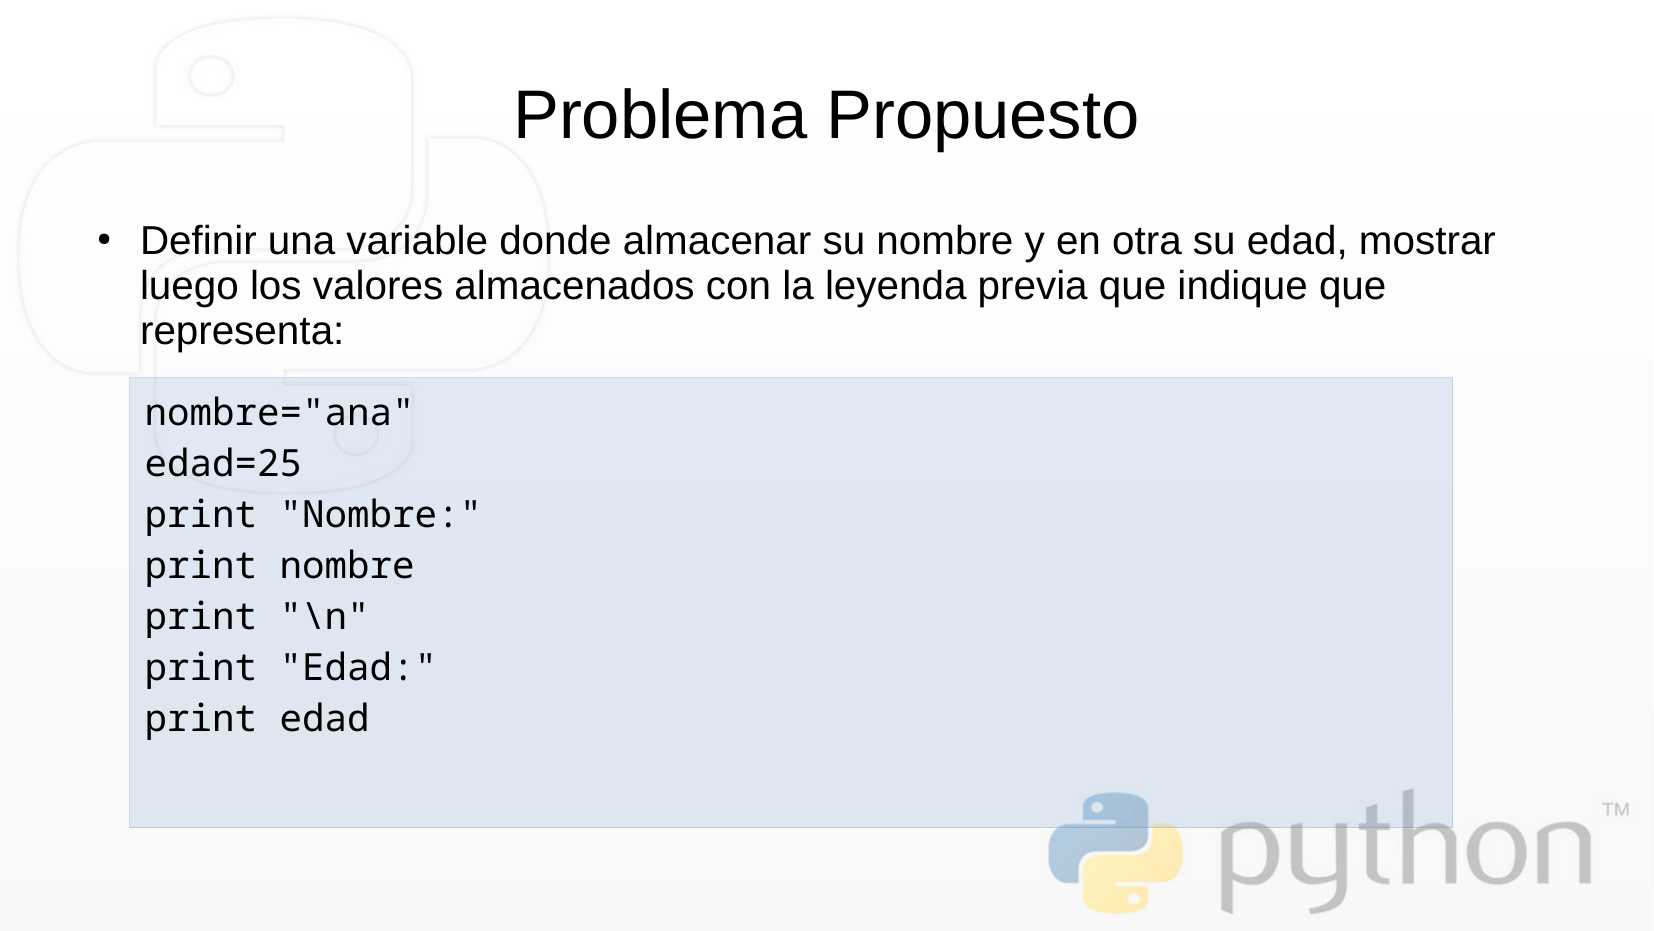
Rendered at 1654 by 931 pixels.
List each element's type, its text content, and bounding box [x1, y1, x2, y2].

title Problema Propuesto [82, 37, 1571, 193]
list Definir una variable donde almacenar su nombre y en otra su edad, mostrar luego los valores almacenados con la leyenda previa que indique que representa: [82, 217, 1571, 355]
picture [0, 0, 1654, 931]
text_box nombre="ana" edad=25 print "Nombre:" print nombre print "\n" print "Edad:" print edad [129, 377, 1453, 828]
